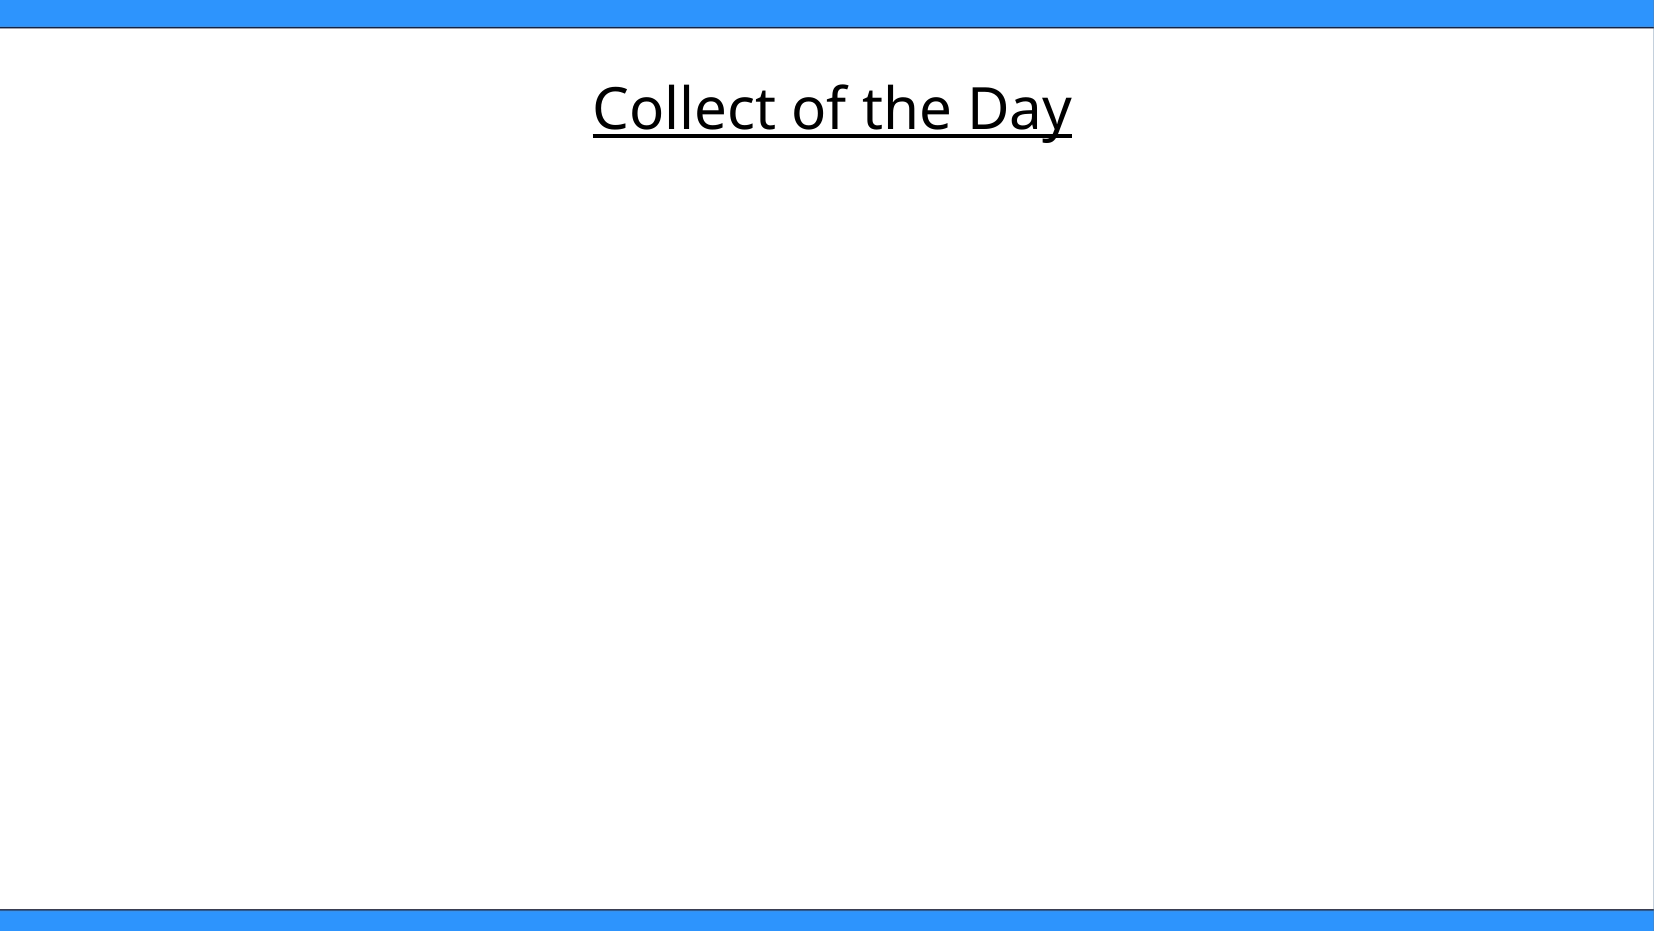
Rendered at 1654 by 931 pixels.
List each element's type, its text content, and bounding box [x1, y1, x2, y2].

text_box Collect of the Day [120, 60, 1546, 346]
picture [0, 0, 1654, 931]
